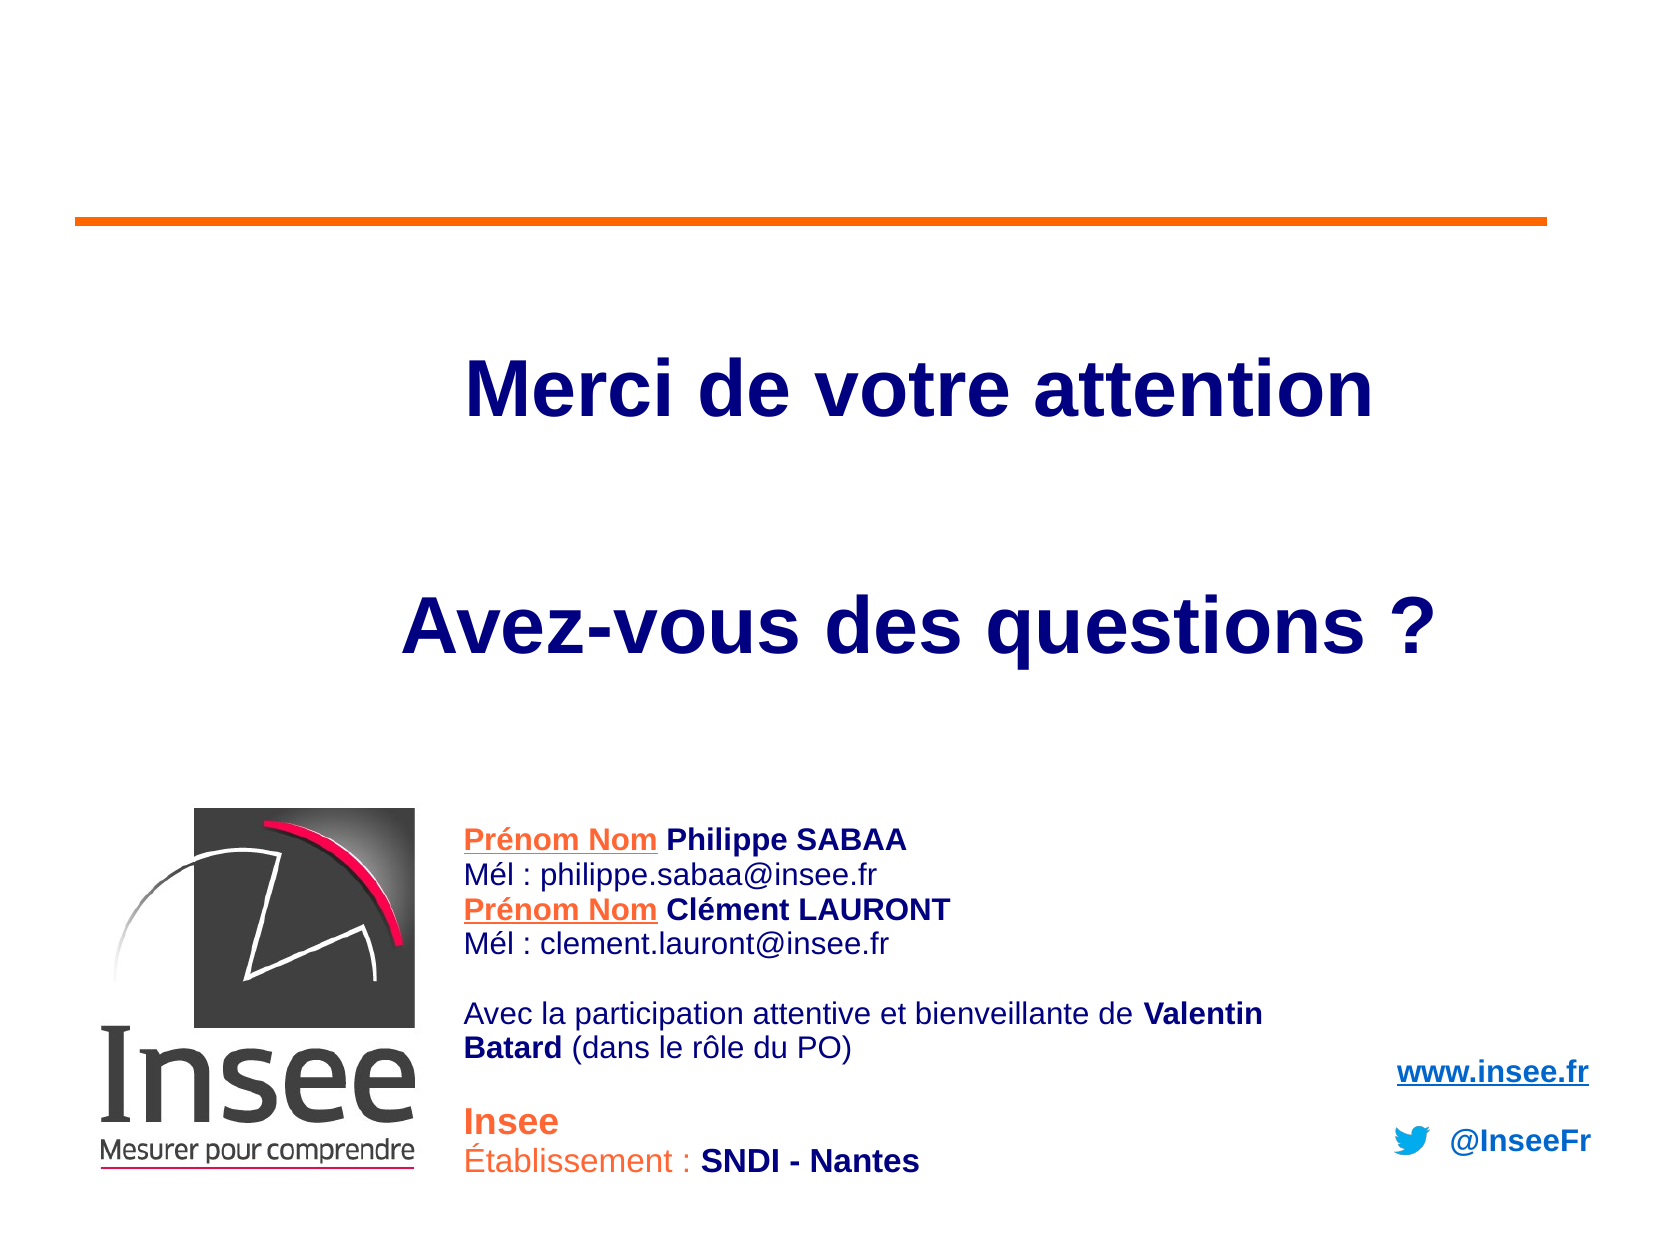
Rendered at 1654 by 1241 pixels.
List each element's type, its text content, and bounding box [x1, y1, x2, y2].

text_box Prénom Nom Philippe SABAA Mél : philippe.sabaa@insee.fr Prénom Nom Clément LAURONT Mél : clement.lauront@insee.fr Avec la participation attentive et bienveillante de Valentin Batard (dans le rôle du PO) Insee Établissement : SNDI - Nantes [448, 814, 1335, 1187]
list Merci de votre attention Avez-vous des questions ? [271, 343, 1501, 674]
picture [70, 780, 446, 1195]
picture [1383, 1111, 1442, 1170]
